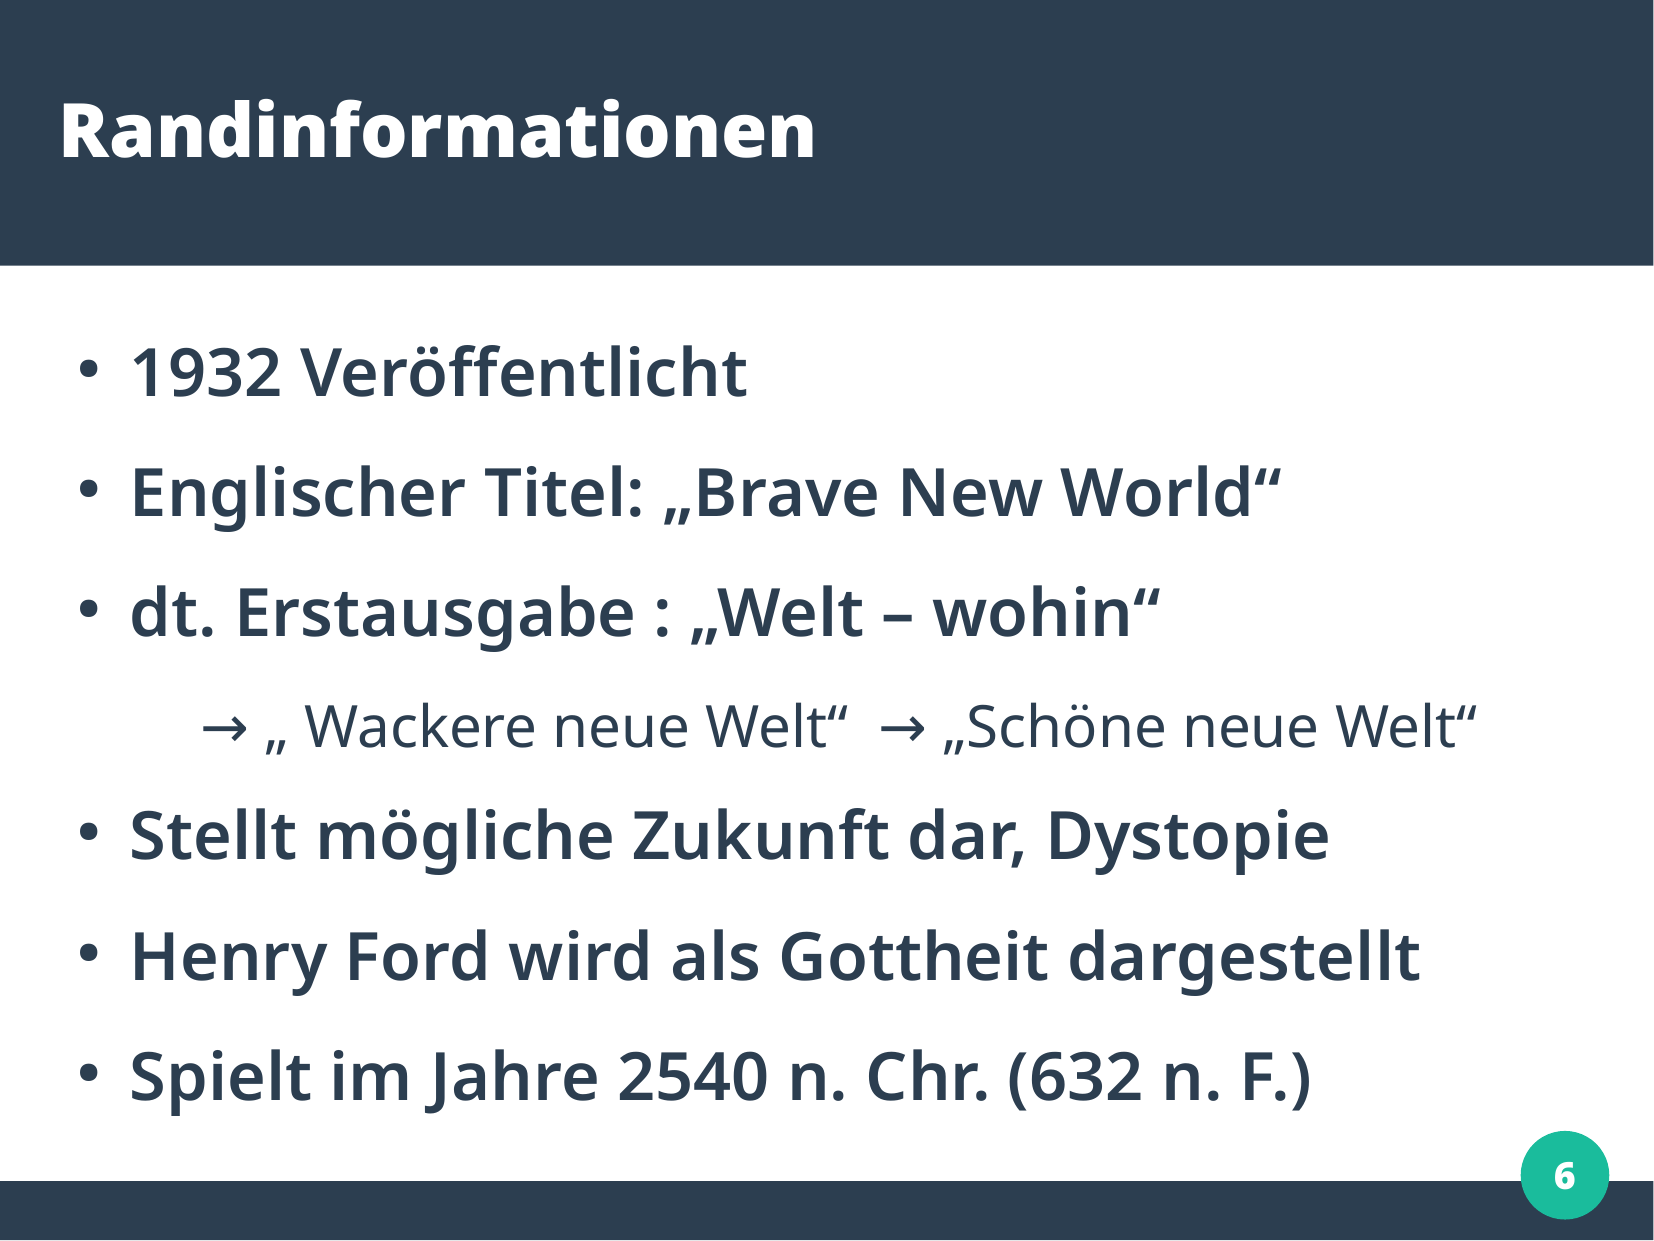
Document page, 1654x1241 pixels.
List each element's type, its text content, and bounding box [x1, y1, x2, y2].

list 1932 Veröffentlicht Englischer Titel: „Brave New World“ dt. Erstausgabe : „Welt – wohin“ → „ Wackere neue Welt“ → „Schöne neue Welt“ Stellt mögliche Zukunft dar, Dystopie Henry Ford wird als Gottheit dargestellt Spielt im Jahre 2540 n. Chr. (632 n. F.) [59, 324, 1595, 1152]
title Randinformationen [59, 49, 1595, 207]
